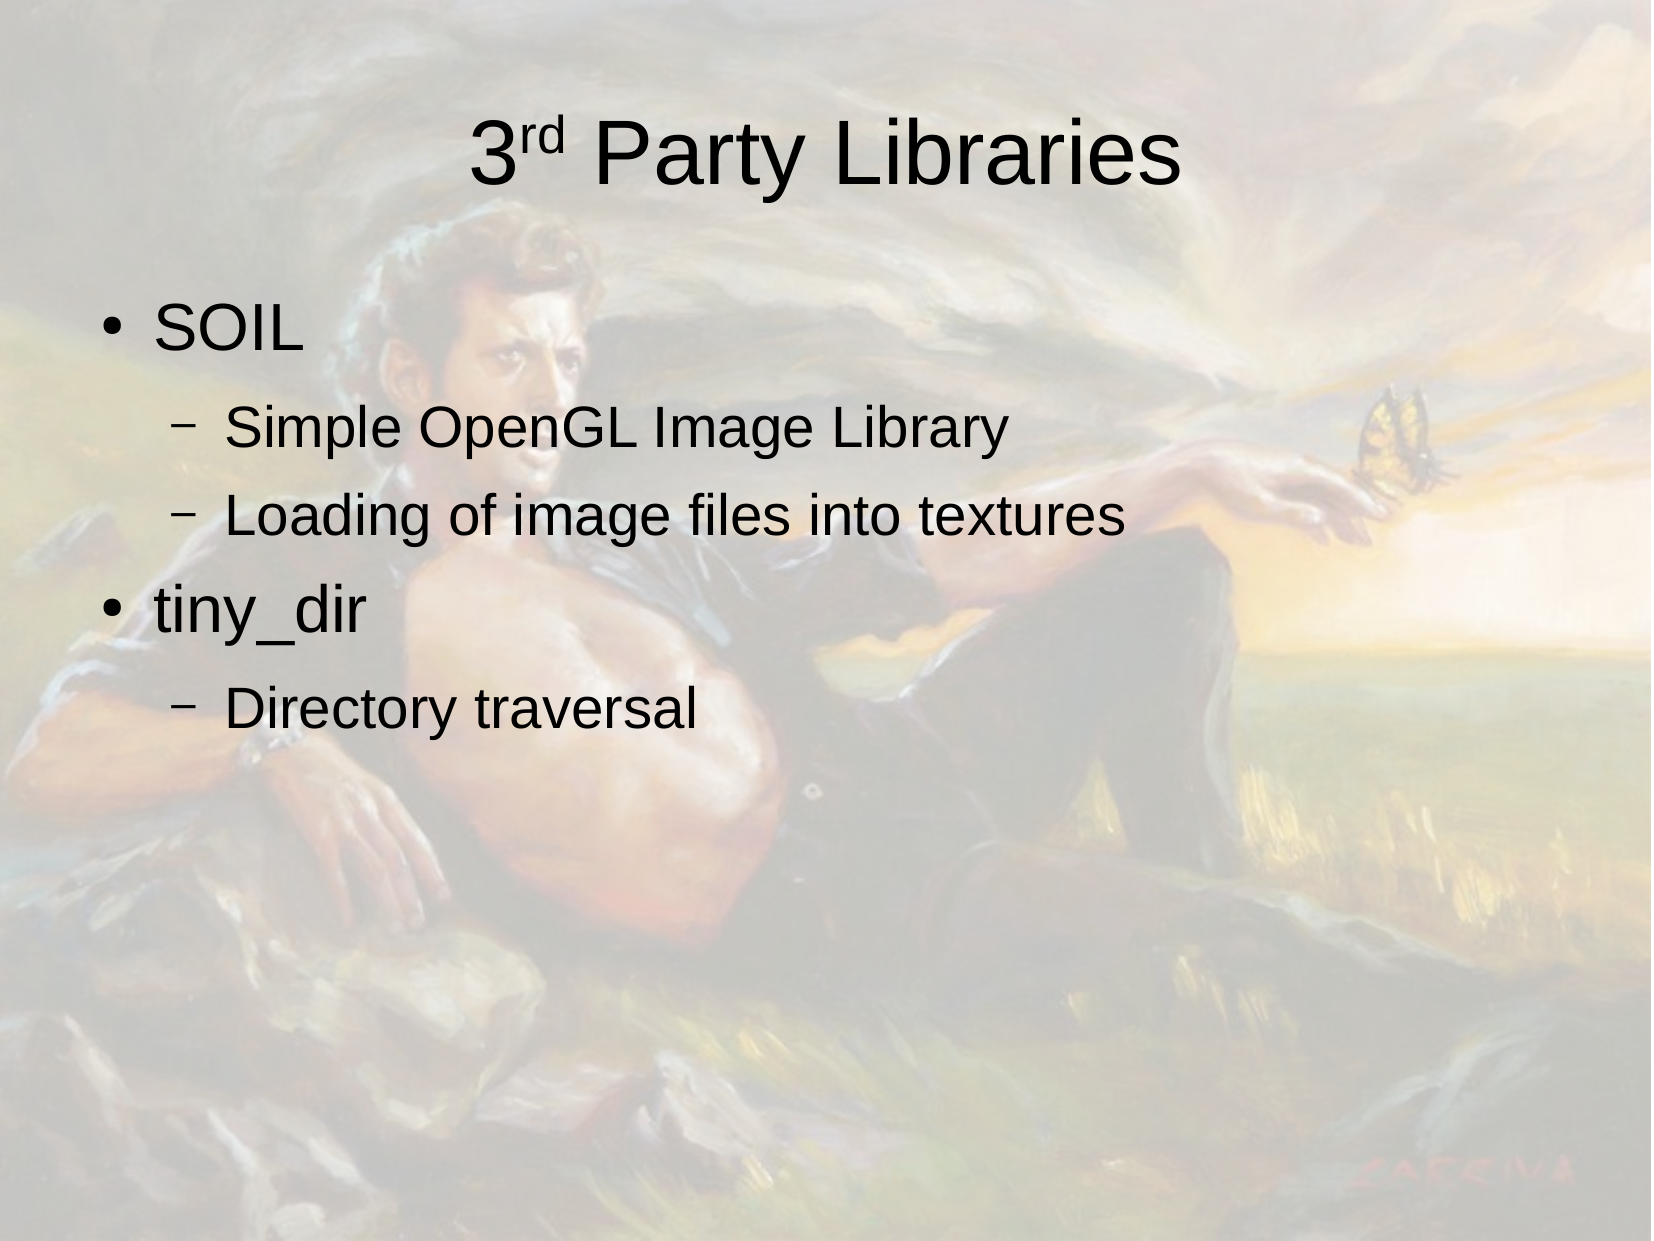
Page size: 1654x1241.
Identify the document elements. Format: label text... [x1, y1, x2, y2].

title 3rd Party Libraries [82, 49, 1571, 257]
list SOIL Simple OpenGL Image Library Loading of image files into textures tiny_dir Directory traversal [82, 290, 1571, 1010]
picture [0, 0, 1651, 1241]
